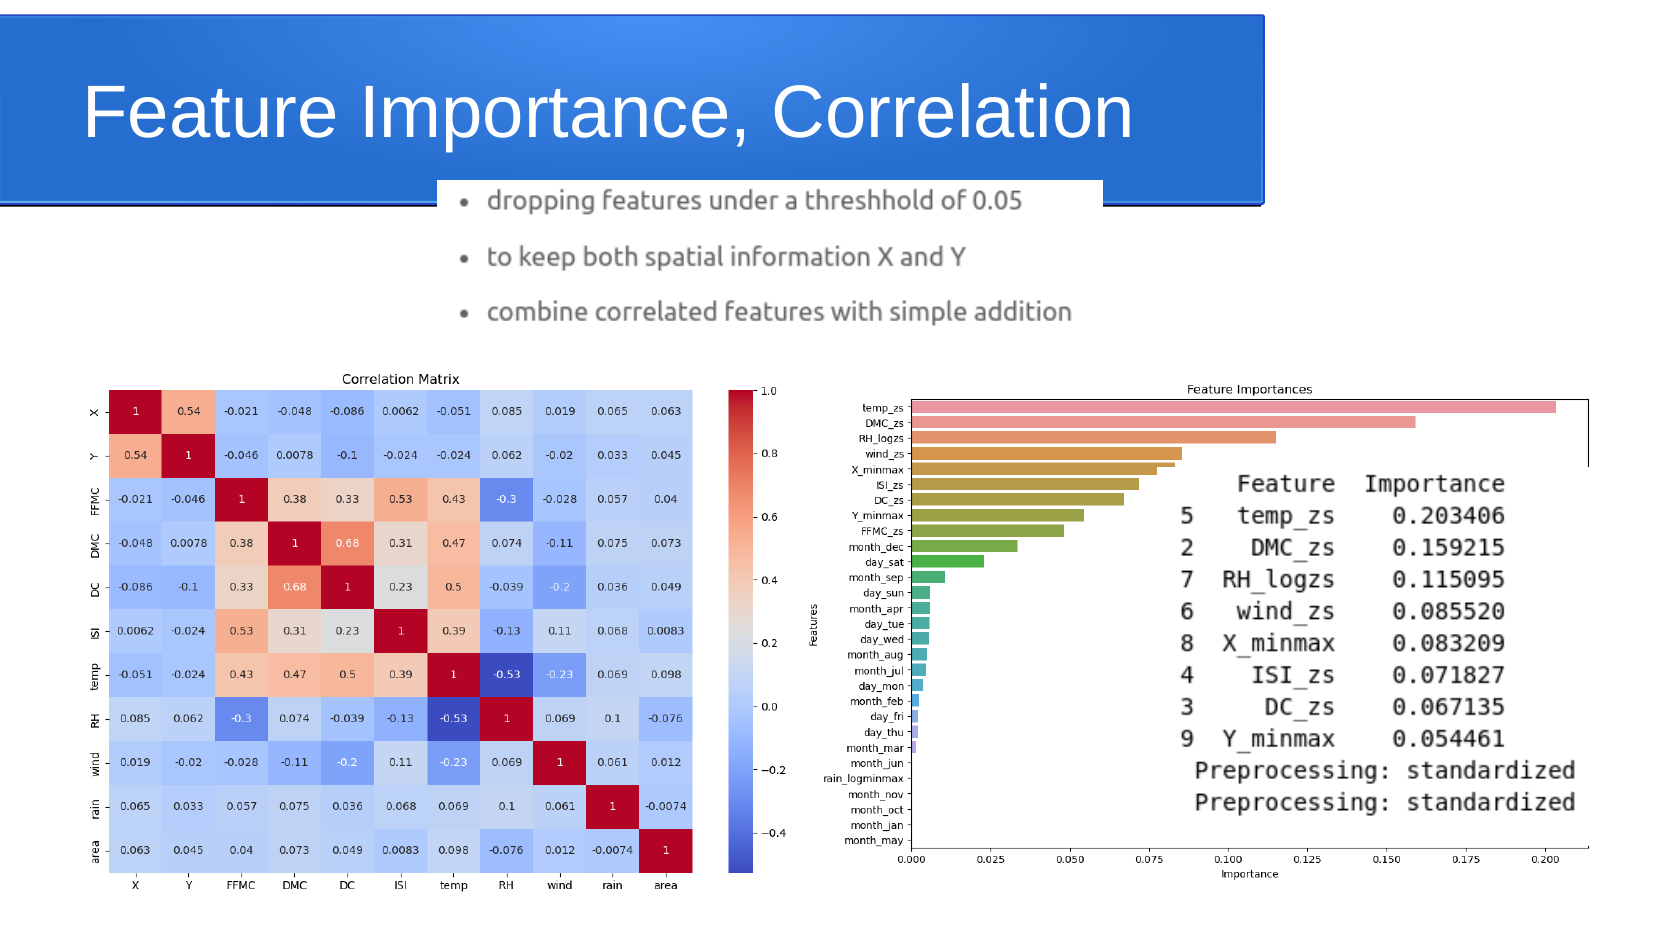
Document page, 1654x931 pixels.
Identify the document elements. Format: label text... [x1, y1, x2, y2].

picture [437, 180, 1103, 343]
picture [801, 377, 1625, 886]
picture [82, 366, 794, 899]
title Feature Importance, Correlation [82, 35, 1235, 189]
